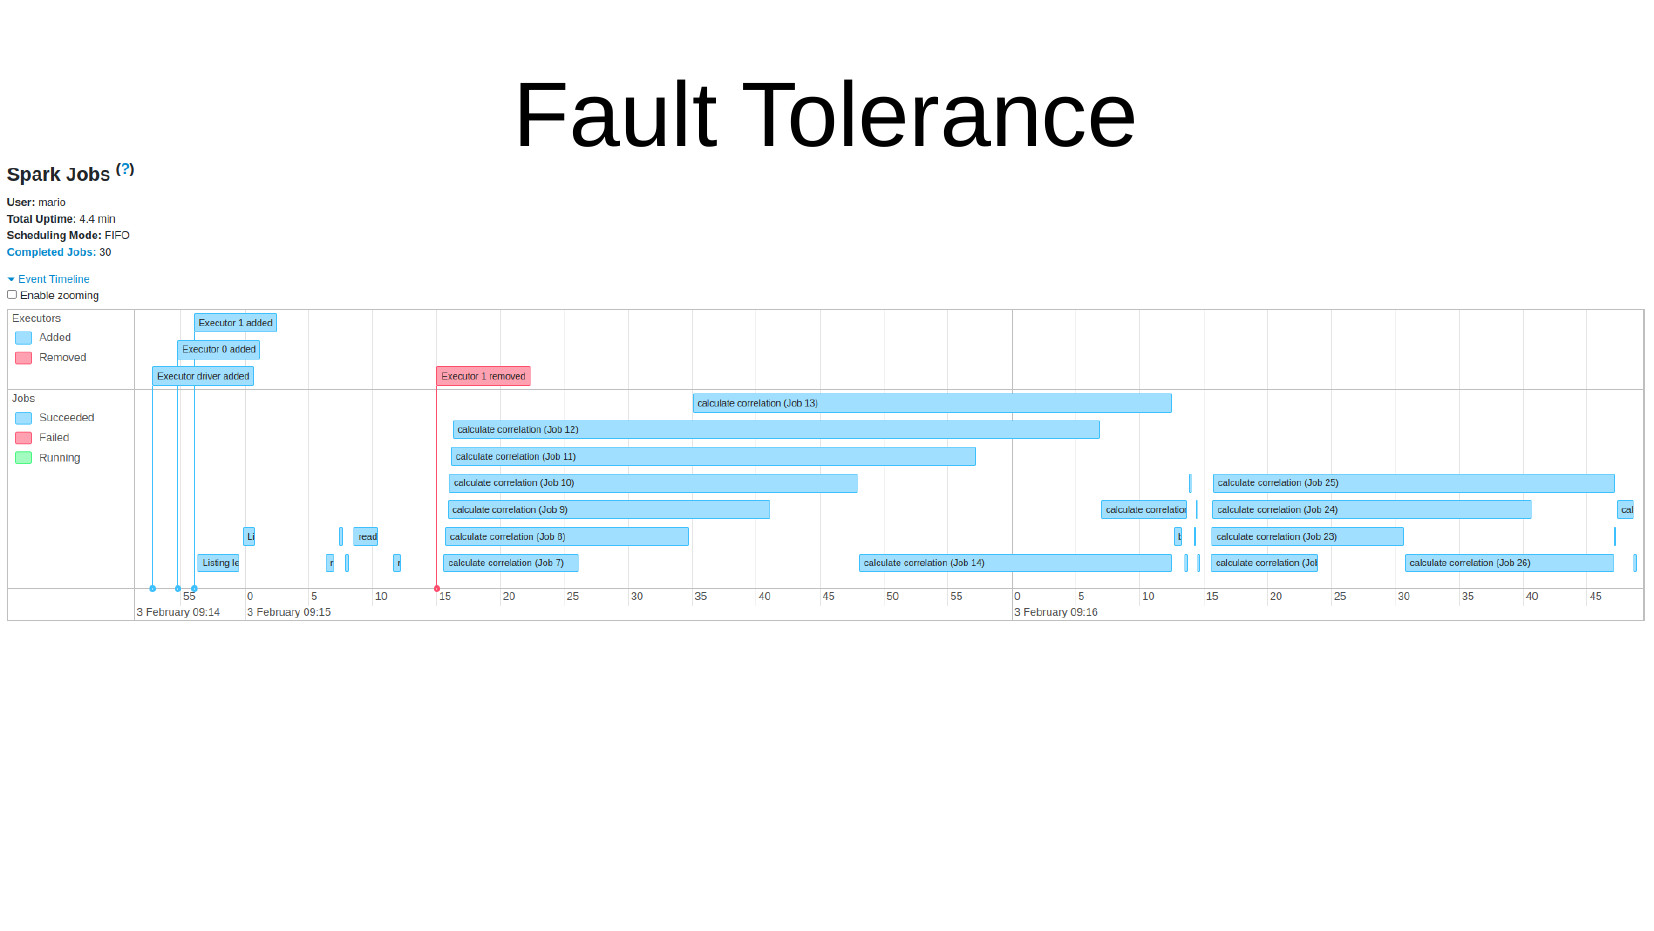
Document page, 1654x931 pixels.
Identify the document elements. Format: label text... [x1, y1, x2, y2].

picture [0, 162, 1654, 638]
title Fault Tolerance [82, 37, 1571, 162]
